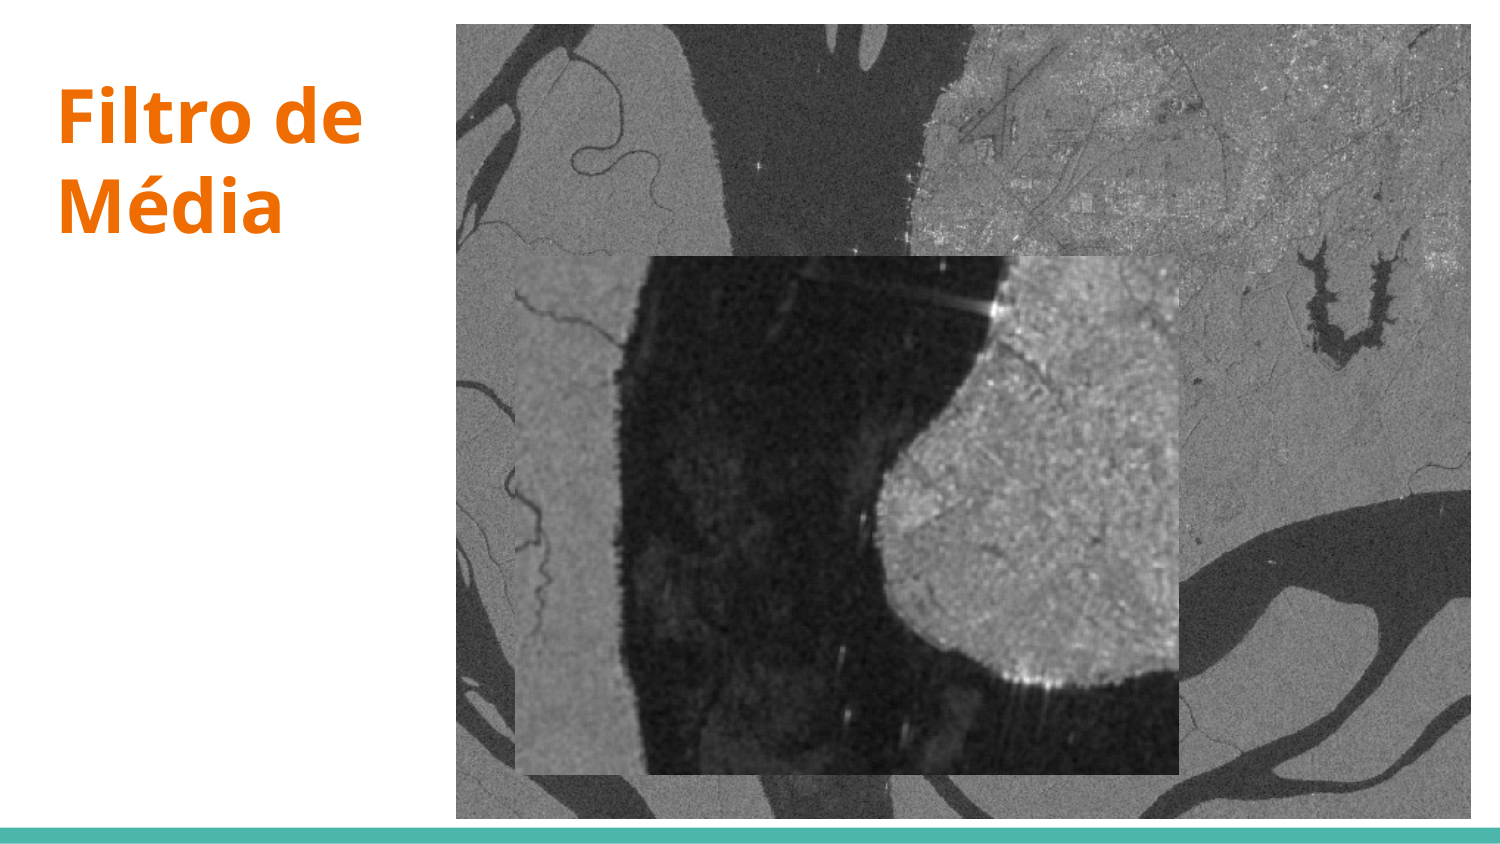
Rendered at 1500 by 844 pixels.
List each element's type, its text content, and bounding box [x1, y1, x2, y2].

title Filtro de Média [40, 53, 419, 170]
picture [456, 24, 1471, 819]
